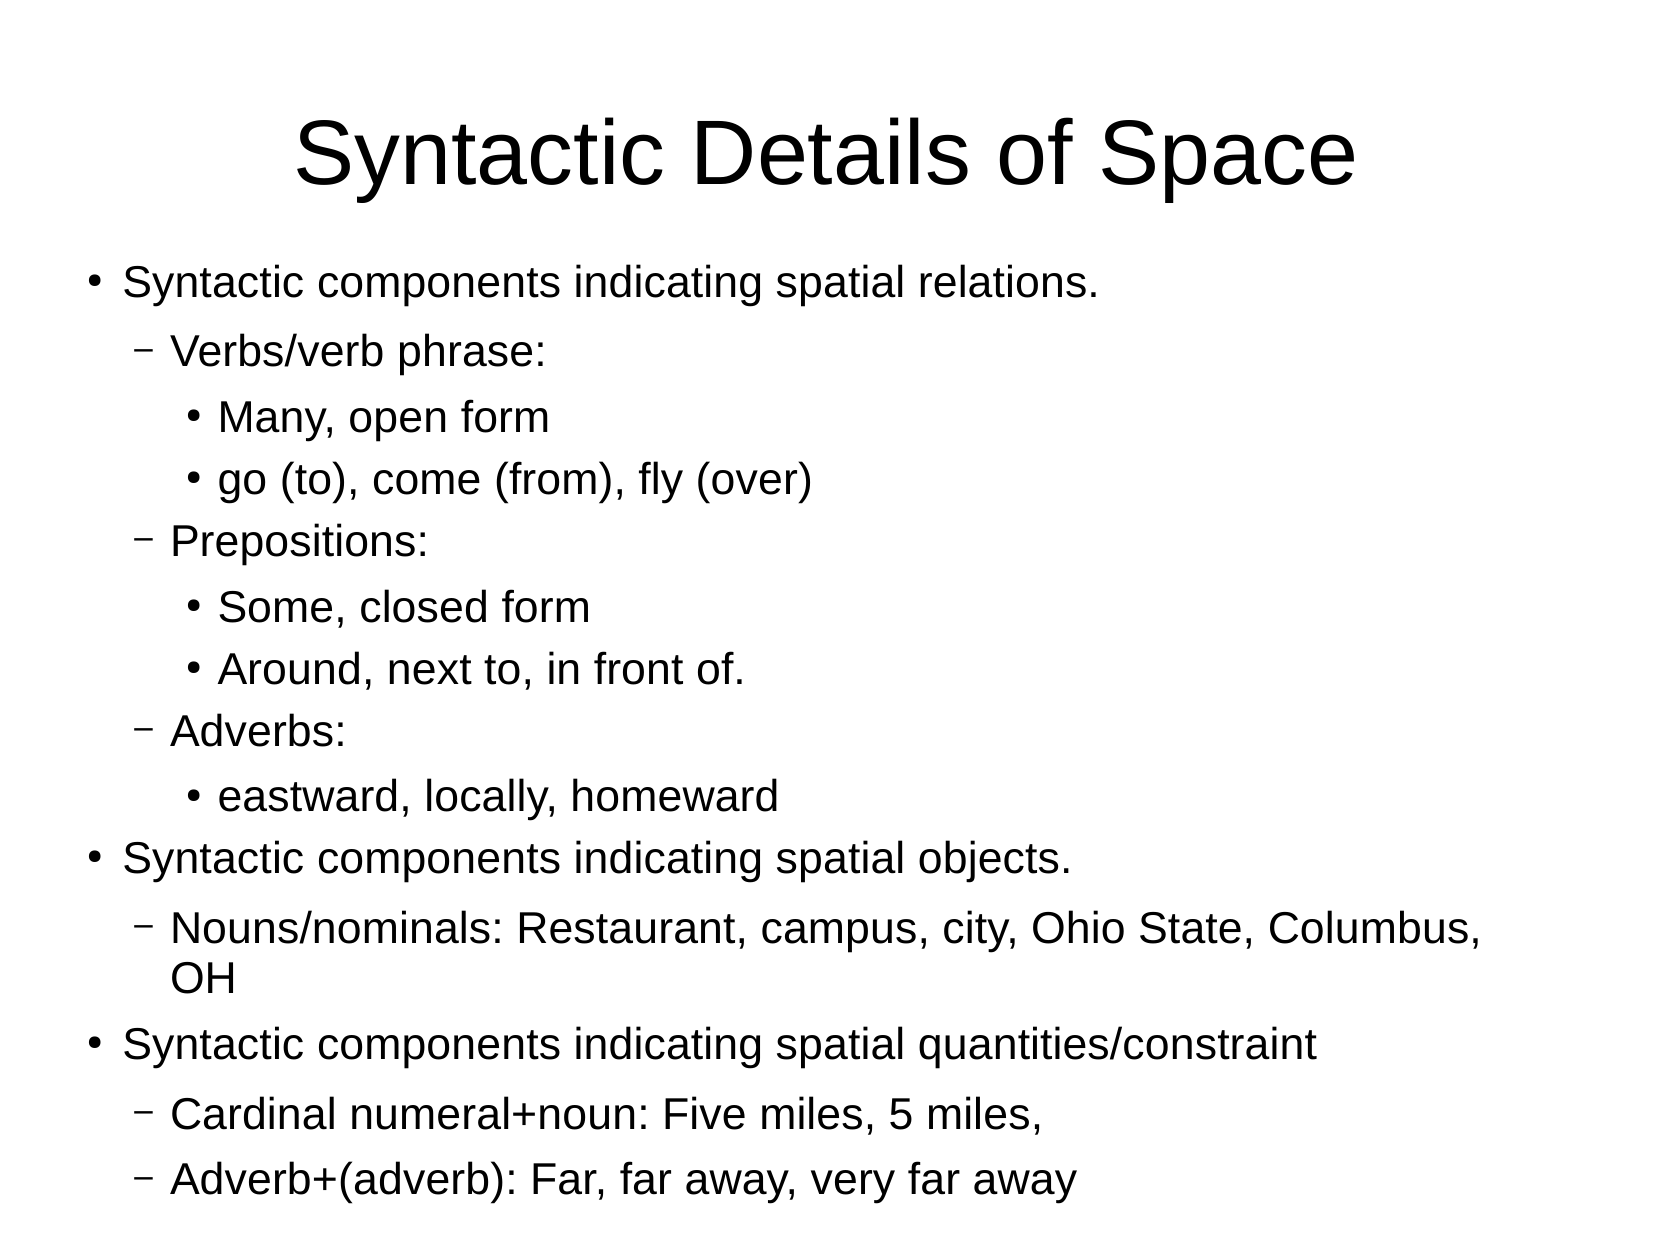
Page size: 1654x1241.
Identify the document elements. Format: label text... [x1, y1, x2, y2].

title Syntactic Details of Space [82, 49, 1571, 257]
list Syntactic components indicating spatial relations. Verbs/verb phrase: Many, open form go (to), come (from), fly (over) Prepositions: Some, closed form Around, next to, in front of. Adverbs: eastward, locally, homeward Syntactic components indicating spatial objects. Nouns/nominals: Restaurant, campus, city, Ohio State, Columbus, OH Syntactic components indicating spatial quantities/constraint Cardinal numeral+noun: Five miles, 5 miles, Adverb+(adverb): Far, far away, very far away [75, 256, 1531, 1215]
